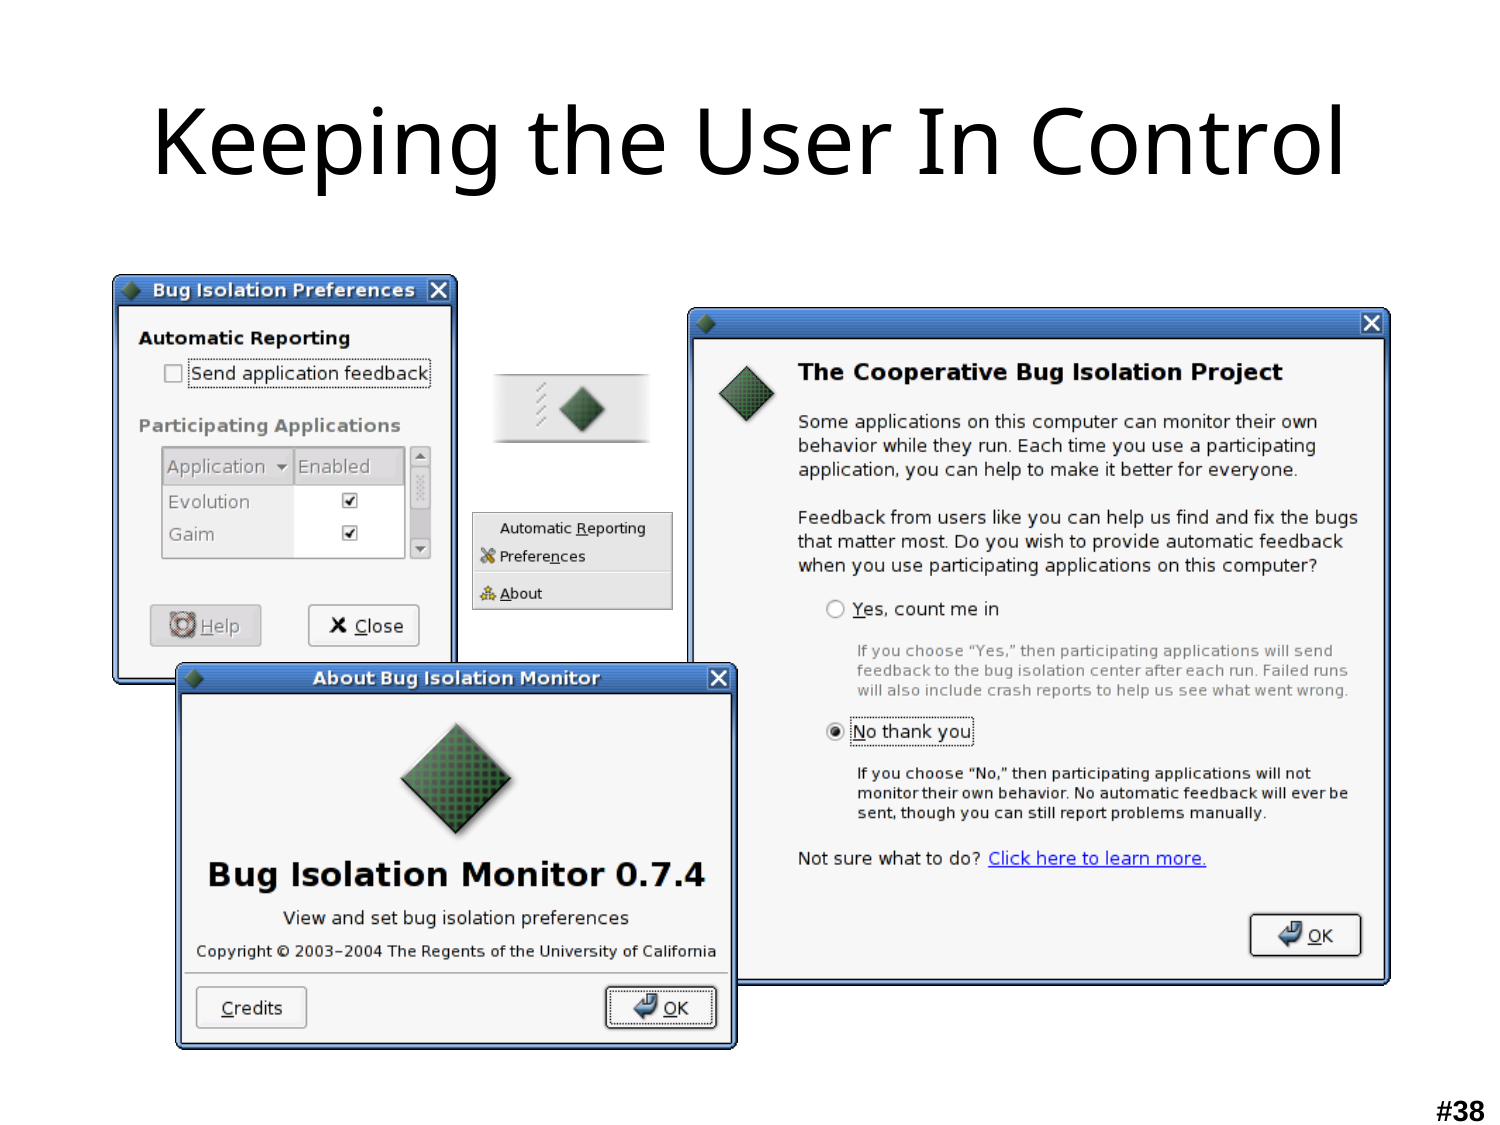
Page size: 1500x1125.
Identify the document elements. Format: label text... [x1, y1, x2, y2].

picture [491, 374, 653, 443]
title Keeping the User In Control [24, 45, 1476, 233]
picture [112, 274, 1391, 1050]
picture [472, 512, 673, 610]
